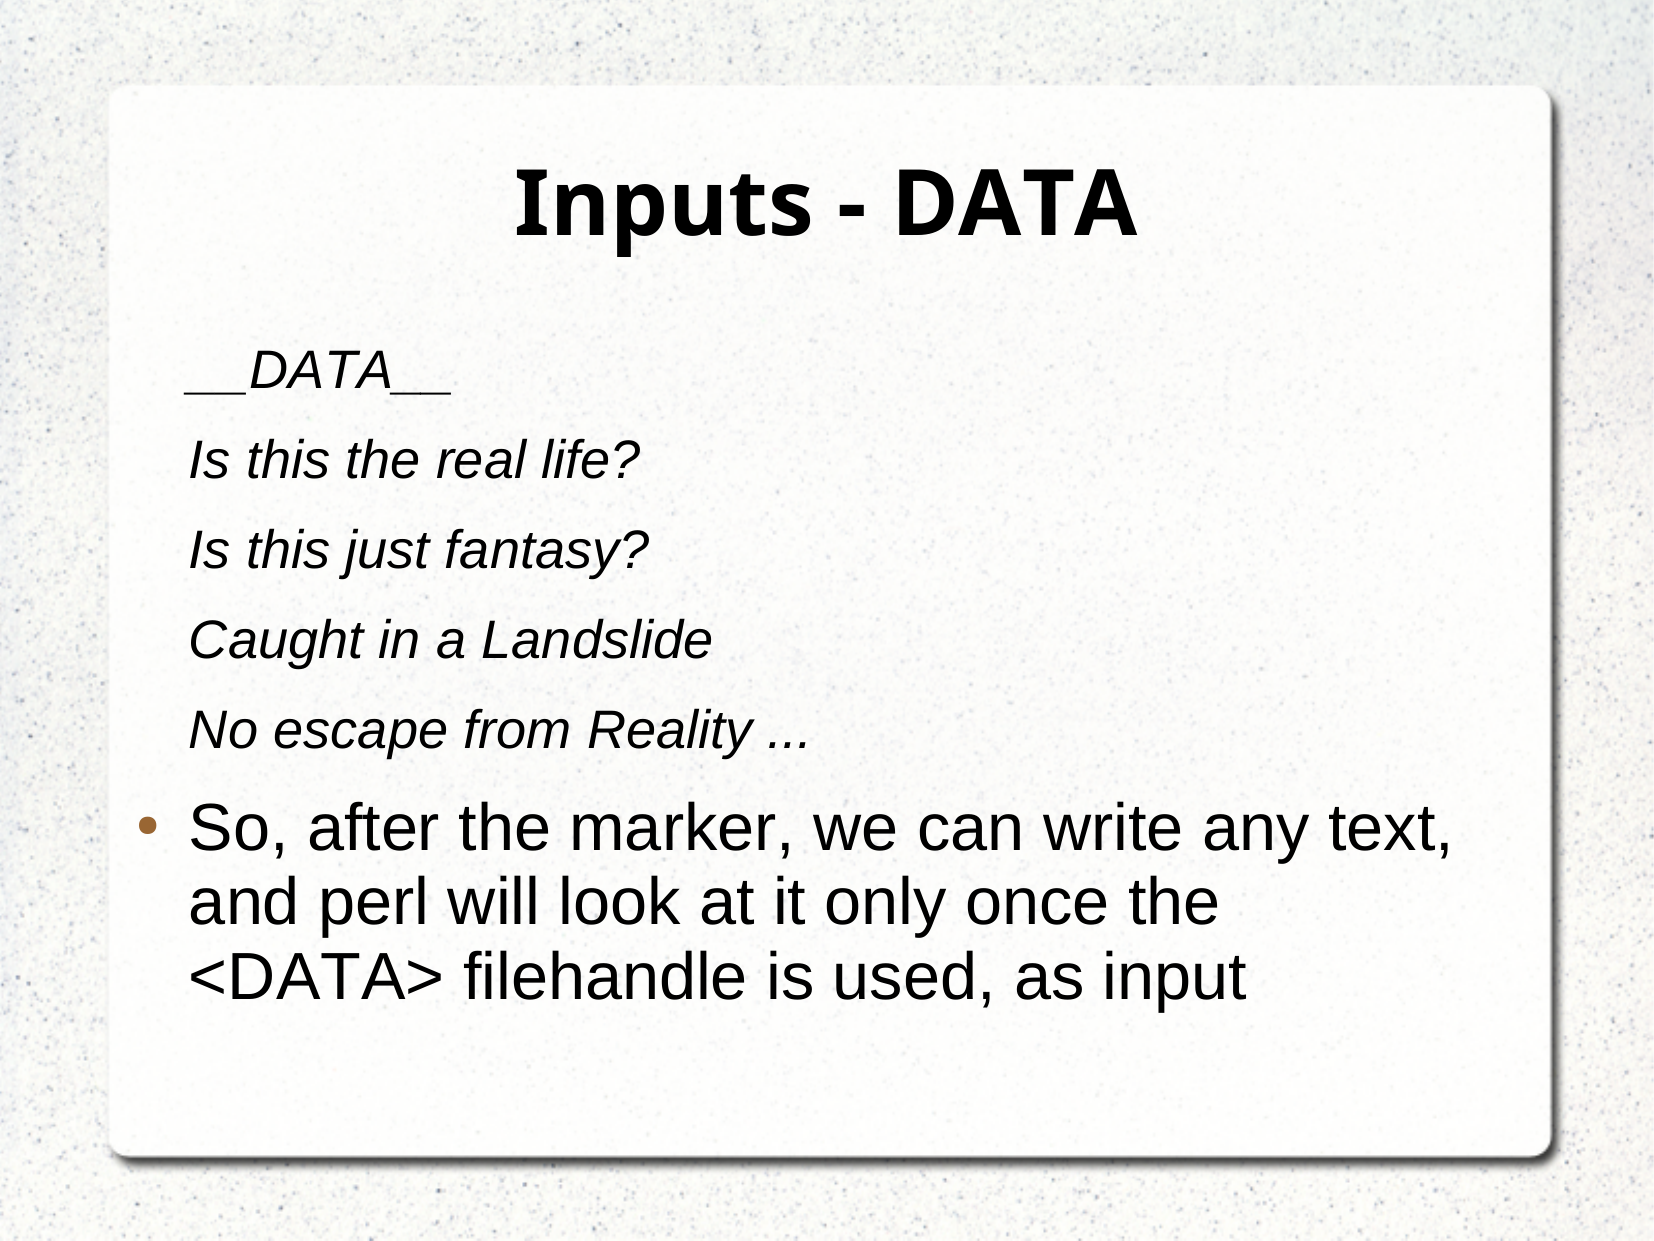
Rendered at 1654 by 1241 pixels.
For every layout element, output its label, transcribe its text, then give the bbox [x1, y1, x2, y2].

picture [0, 0, 1654, 1241]
list __DATA__ Is this the real life? Is this just fantasy? Caught in a Landslide No escape from Reality ... So, after the marker, we can write any text, and perl will look at it only once the <DATA> filehandle is used, as input [118, 339, 1477, 1014]
title Inputs - DATA [118, 96, 1536, 304]
